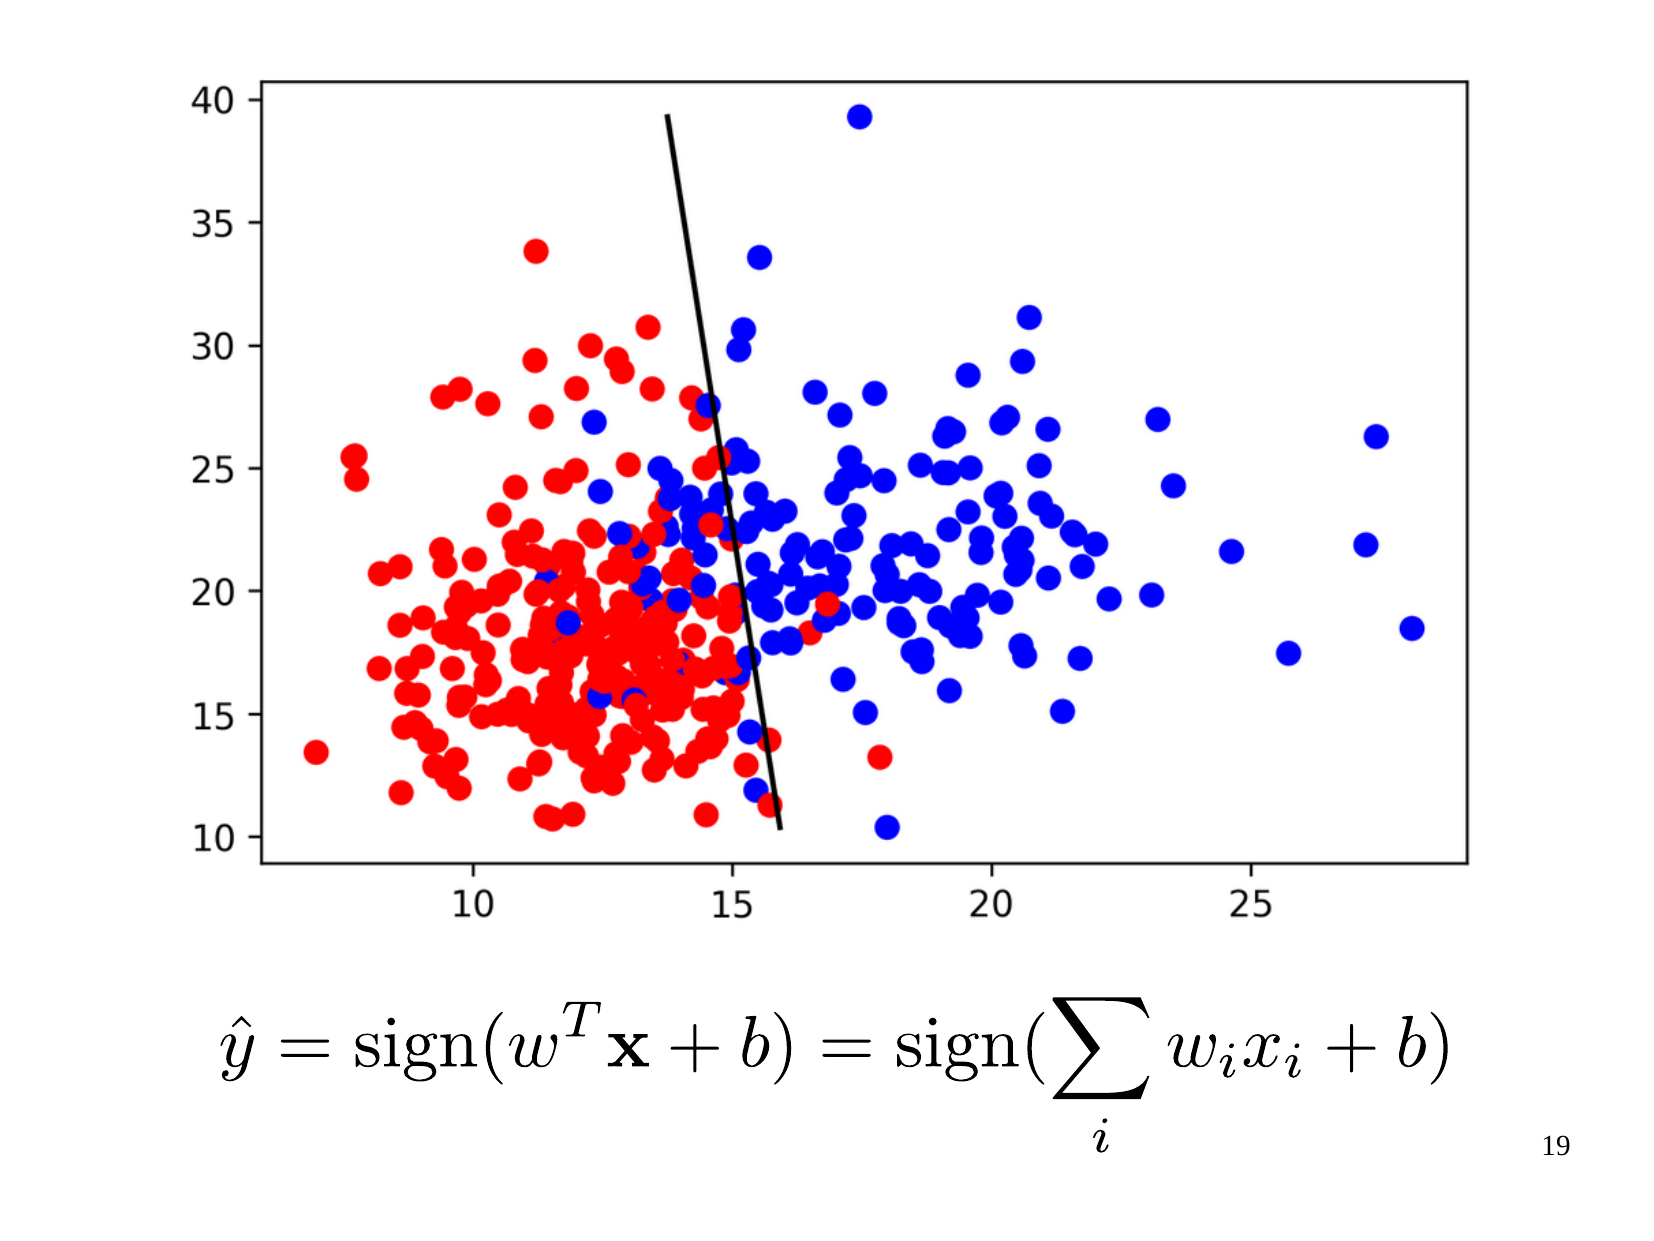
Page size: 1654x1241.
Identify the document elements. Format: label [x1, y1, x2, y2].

picture [170, 49, 1501, 961]
text_box [218, 990, 1456, 1153]
